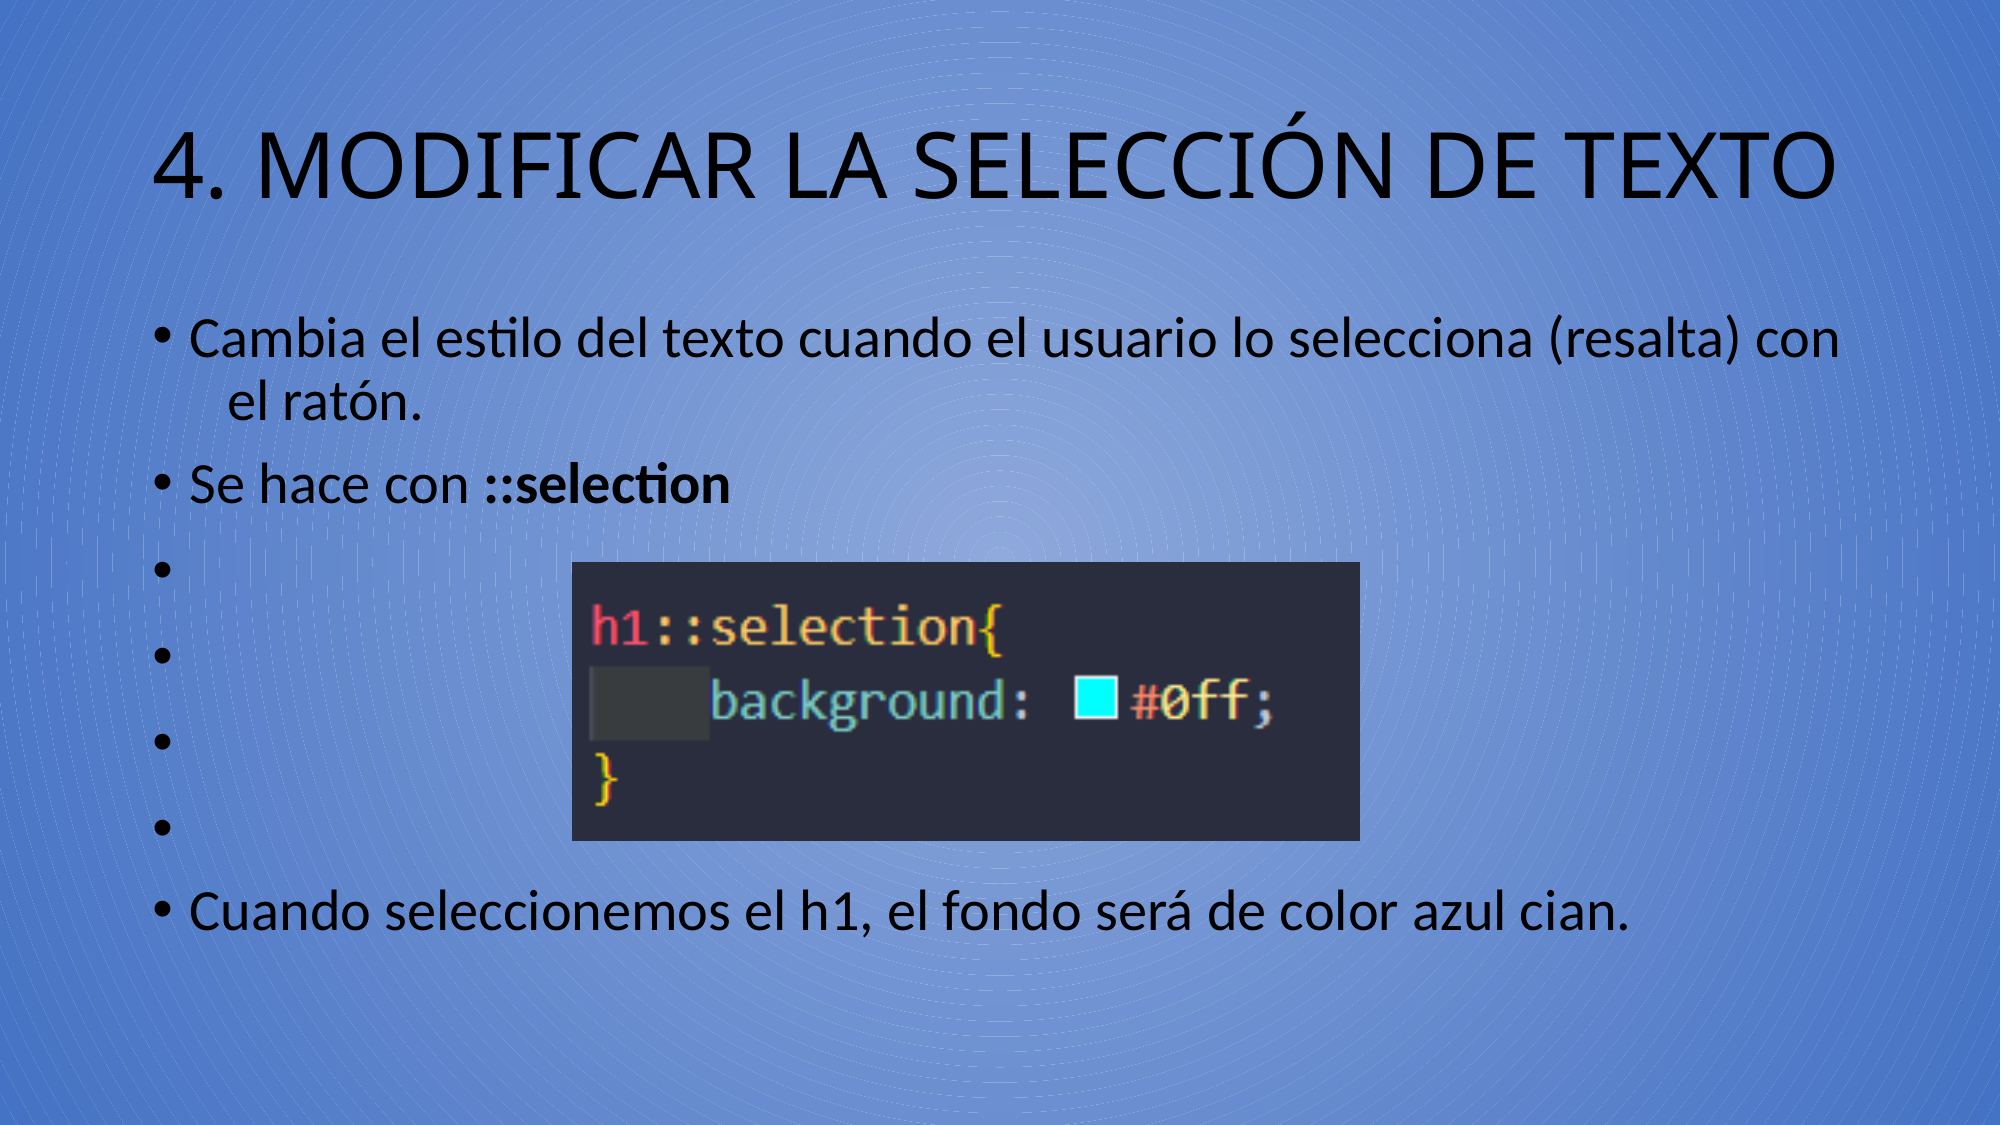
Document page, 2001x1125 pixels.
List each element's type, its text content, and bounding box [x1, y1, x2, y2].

list Cambia el estilo del texto cuando el usuario lo selecciona (resalta) con el ratón. Se hace con ::selection Cuando seleccionemos el h1, el fondo será de color azul cian. [137, 299, 1863, 1014]
picture [572, 562, 1360, 841]
title 4. MODIFICAR LA SELECCIÓN DE TEXTO [137, 59, 1863, 278]
